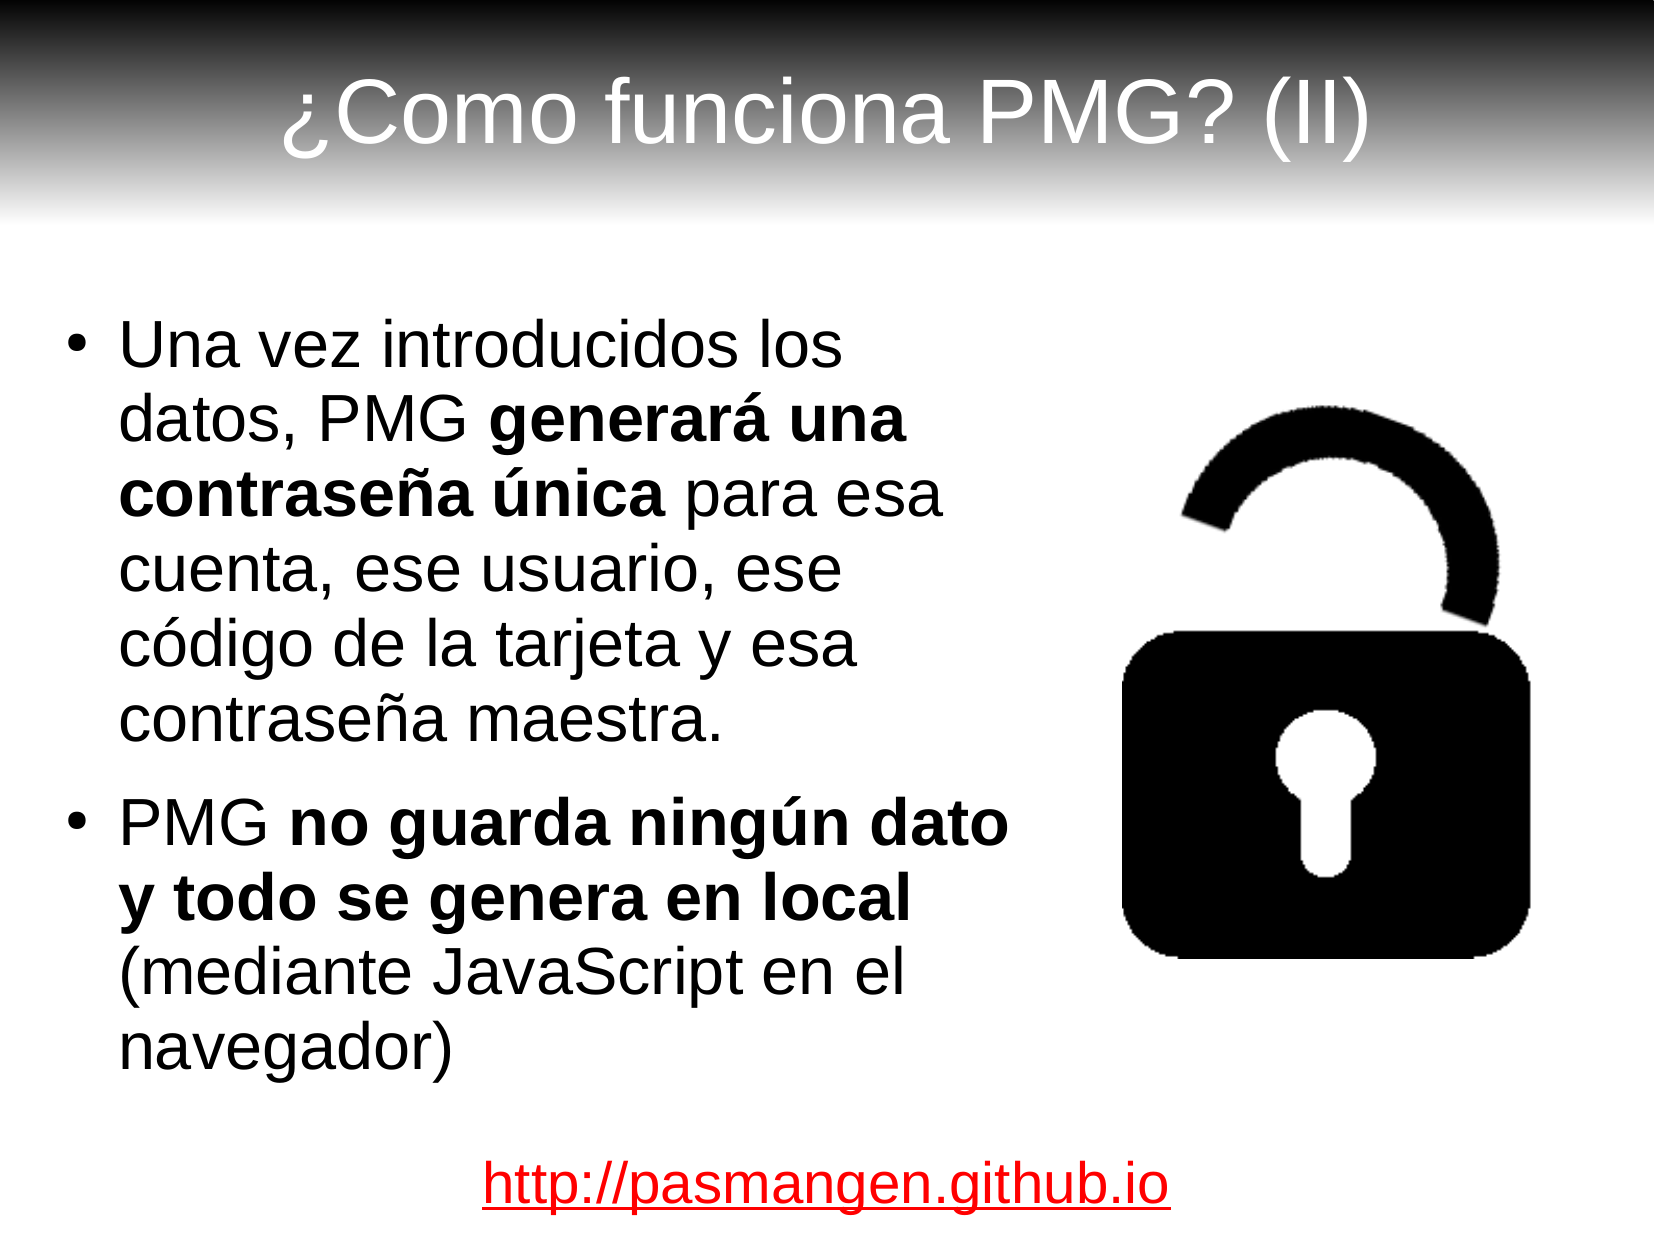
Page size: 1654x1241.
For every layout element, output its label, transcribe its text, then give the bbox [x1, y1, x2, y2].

list Una vez introducidos los datos, PMG generará una contraseña única para esa cuenta, ese usuario, ese código de la tarjeta y esa contraseña maestra. PMG no guarda ningún dato y todo se genera en local (mediante JavaScript en el navegador) [47, 70, 1040, 1143]
title ¿Como funciona PMG? (II) [0, 0, 1654, 225]
picture [1122, 400, 1535, 959]
text_box http://pasmangen.github.io [0, 1143, 1654, 1241]
